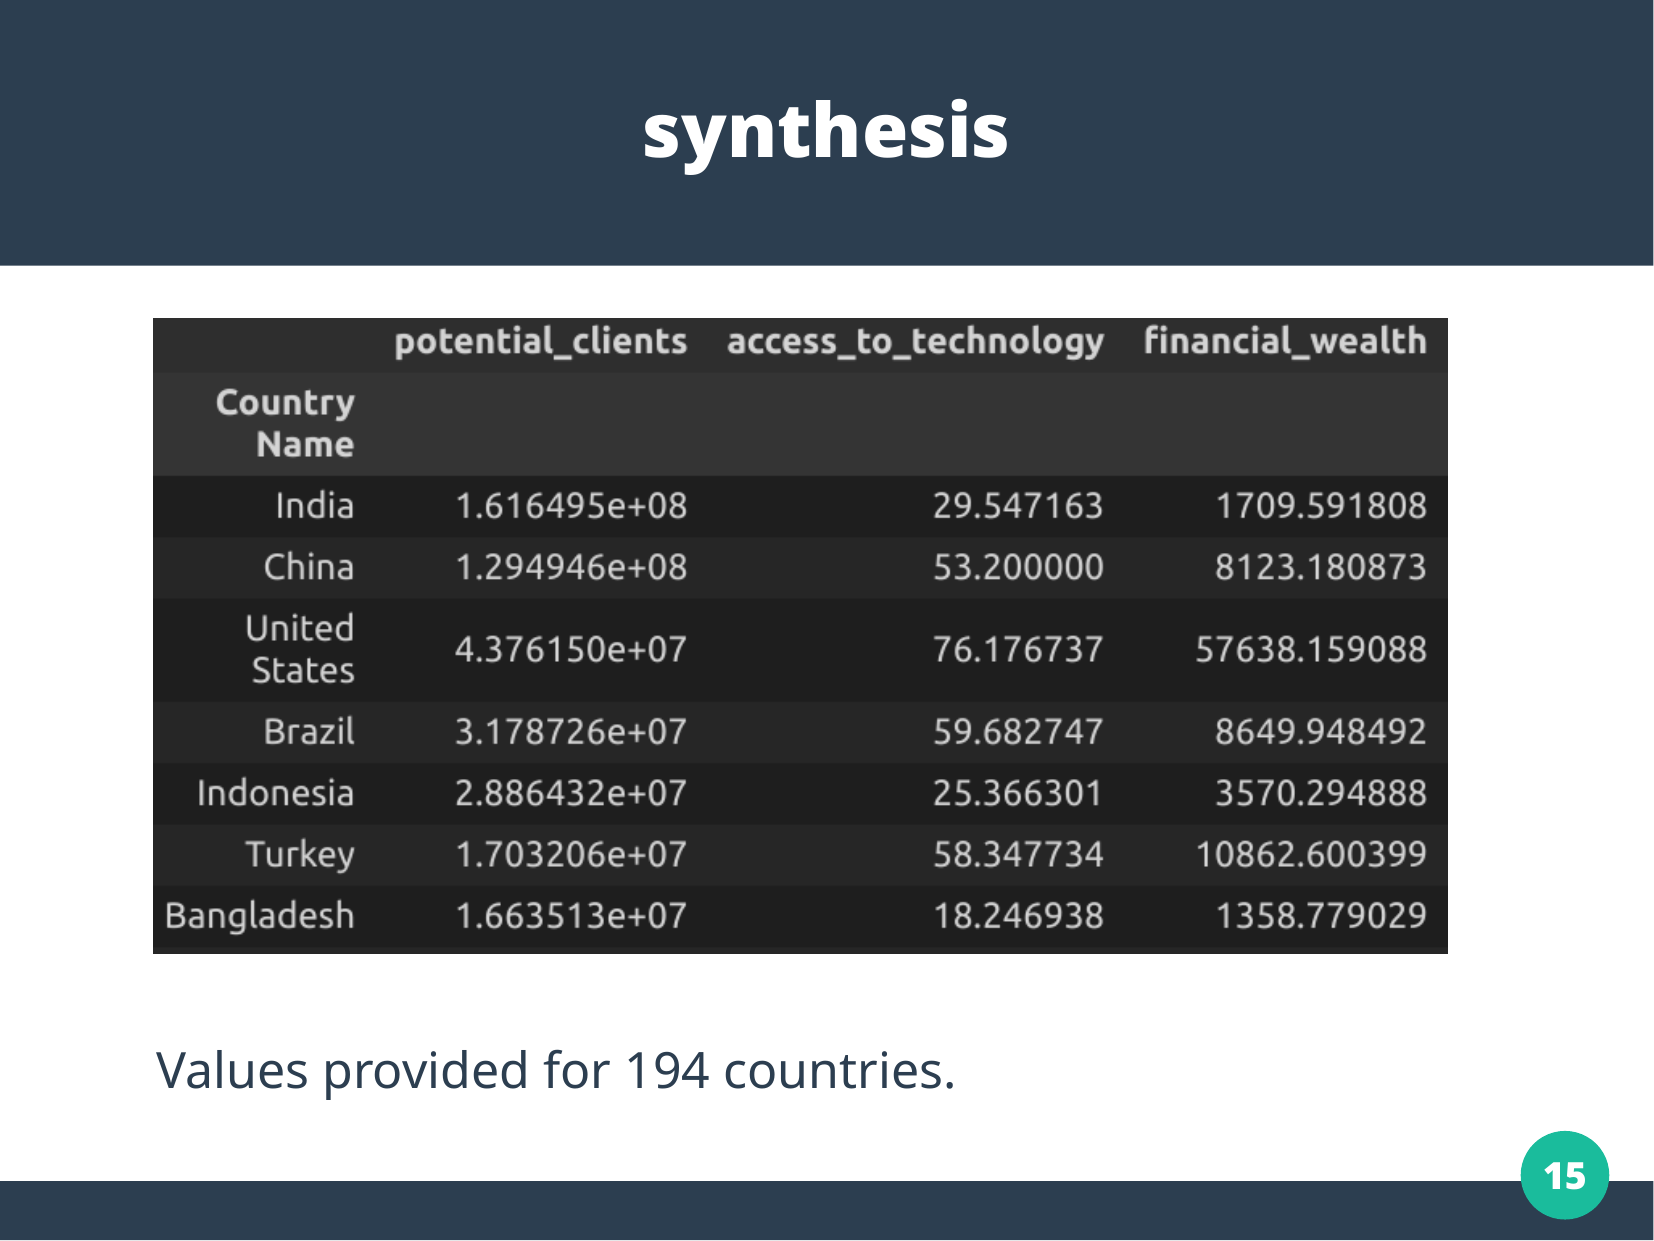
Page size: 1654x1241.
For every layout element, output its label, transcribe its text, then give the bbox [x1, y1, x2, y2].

text_box Values provided for 194 countries. [141, 1027, 1501, 1101]
title synthesis [59, 49, 1595, 207]
picture [153, 318, 1448, 954]
